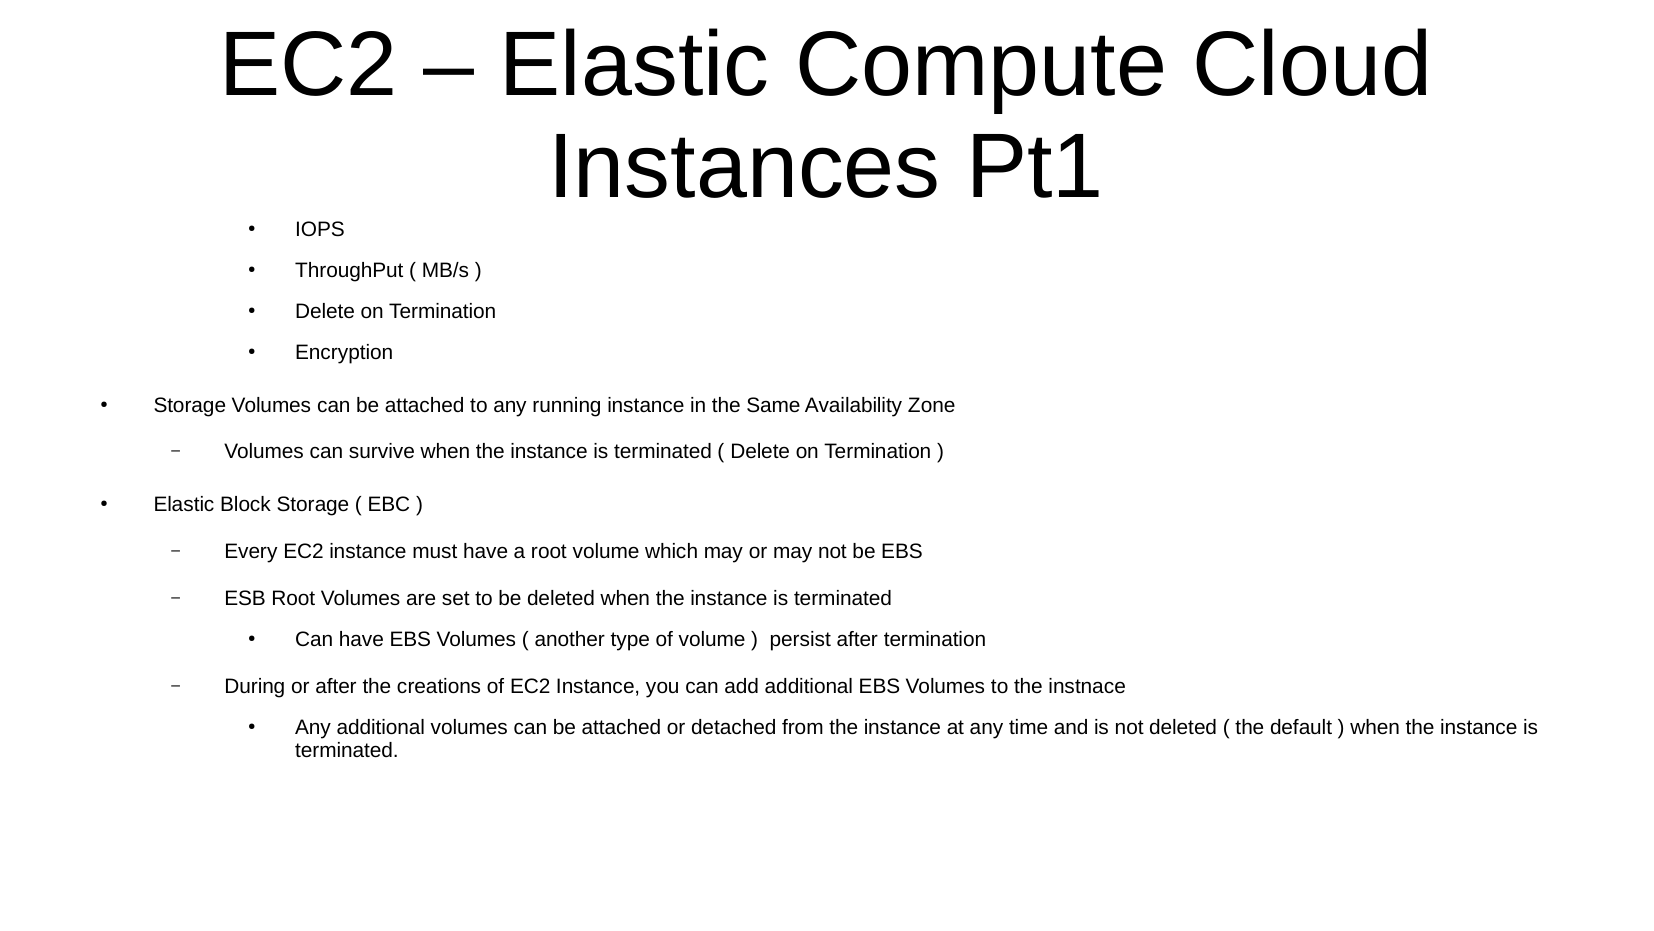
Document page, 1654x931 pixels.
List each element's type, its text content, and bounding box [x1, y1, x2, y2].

list IOPS ThroughPut ( MB/s ) Delete on Termination Encryption Storage Volumes can be attached to any running instance in the Same Availability Zone Volumes can survive when the instance is terminated ( Delete on Termination ) Elastic Block Storage ( EBC ) Every EC2 instance must have a root volume which may or may not be EBS ESB Root Volumes are set to be deleted when the instance is terminated Can have EBS Volumes ( another type of volume ) persist after termination During or after the creations of EC2 Instance, you can add additional EBS Volumes to the instnace Any additional volumes can be attached or detached from the instance at any time and is not deleted ( the default ) when the instance is terminated. [82, 217, 1621, 916]
title EC2 – Elastic Compute Cloud Instances Pt1 [82, 12, 1571, 217]
